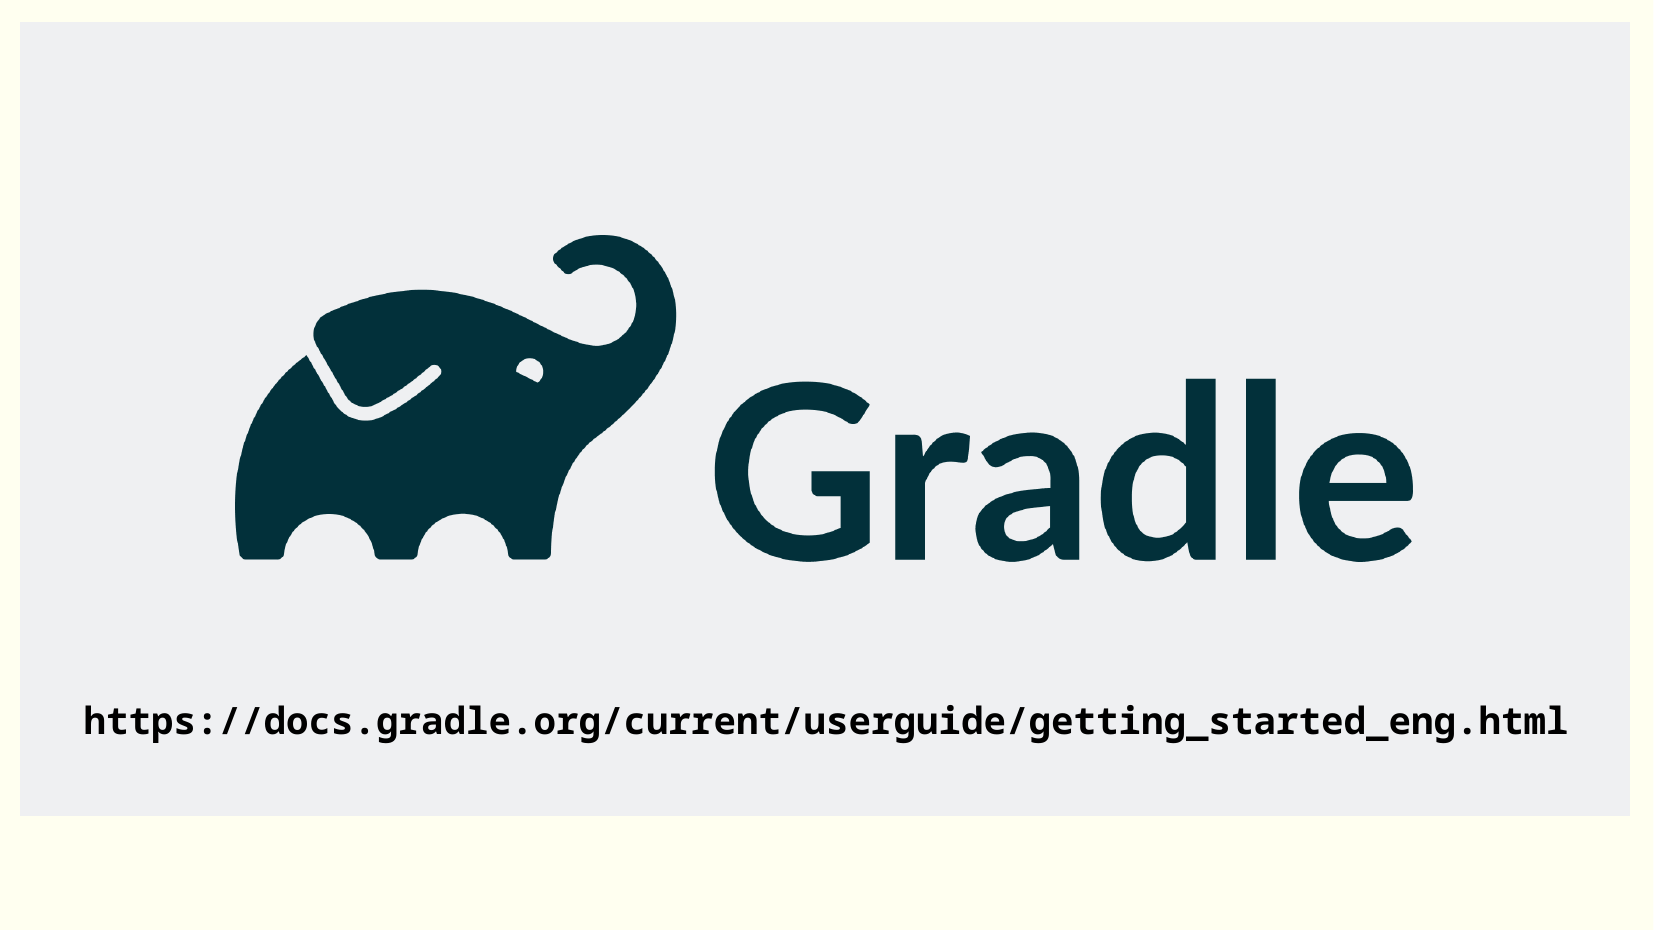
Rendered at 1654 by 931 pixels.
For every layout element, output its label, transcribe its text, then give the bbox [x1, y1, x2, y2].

text_box https://docs.gradle.org/current/userguide/getting_started_eng.html [41, 686, 1612, 794]
picture [20, 22, 1630, 816]
